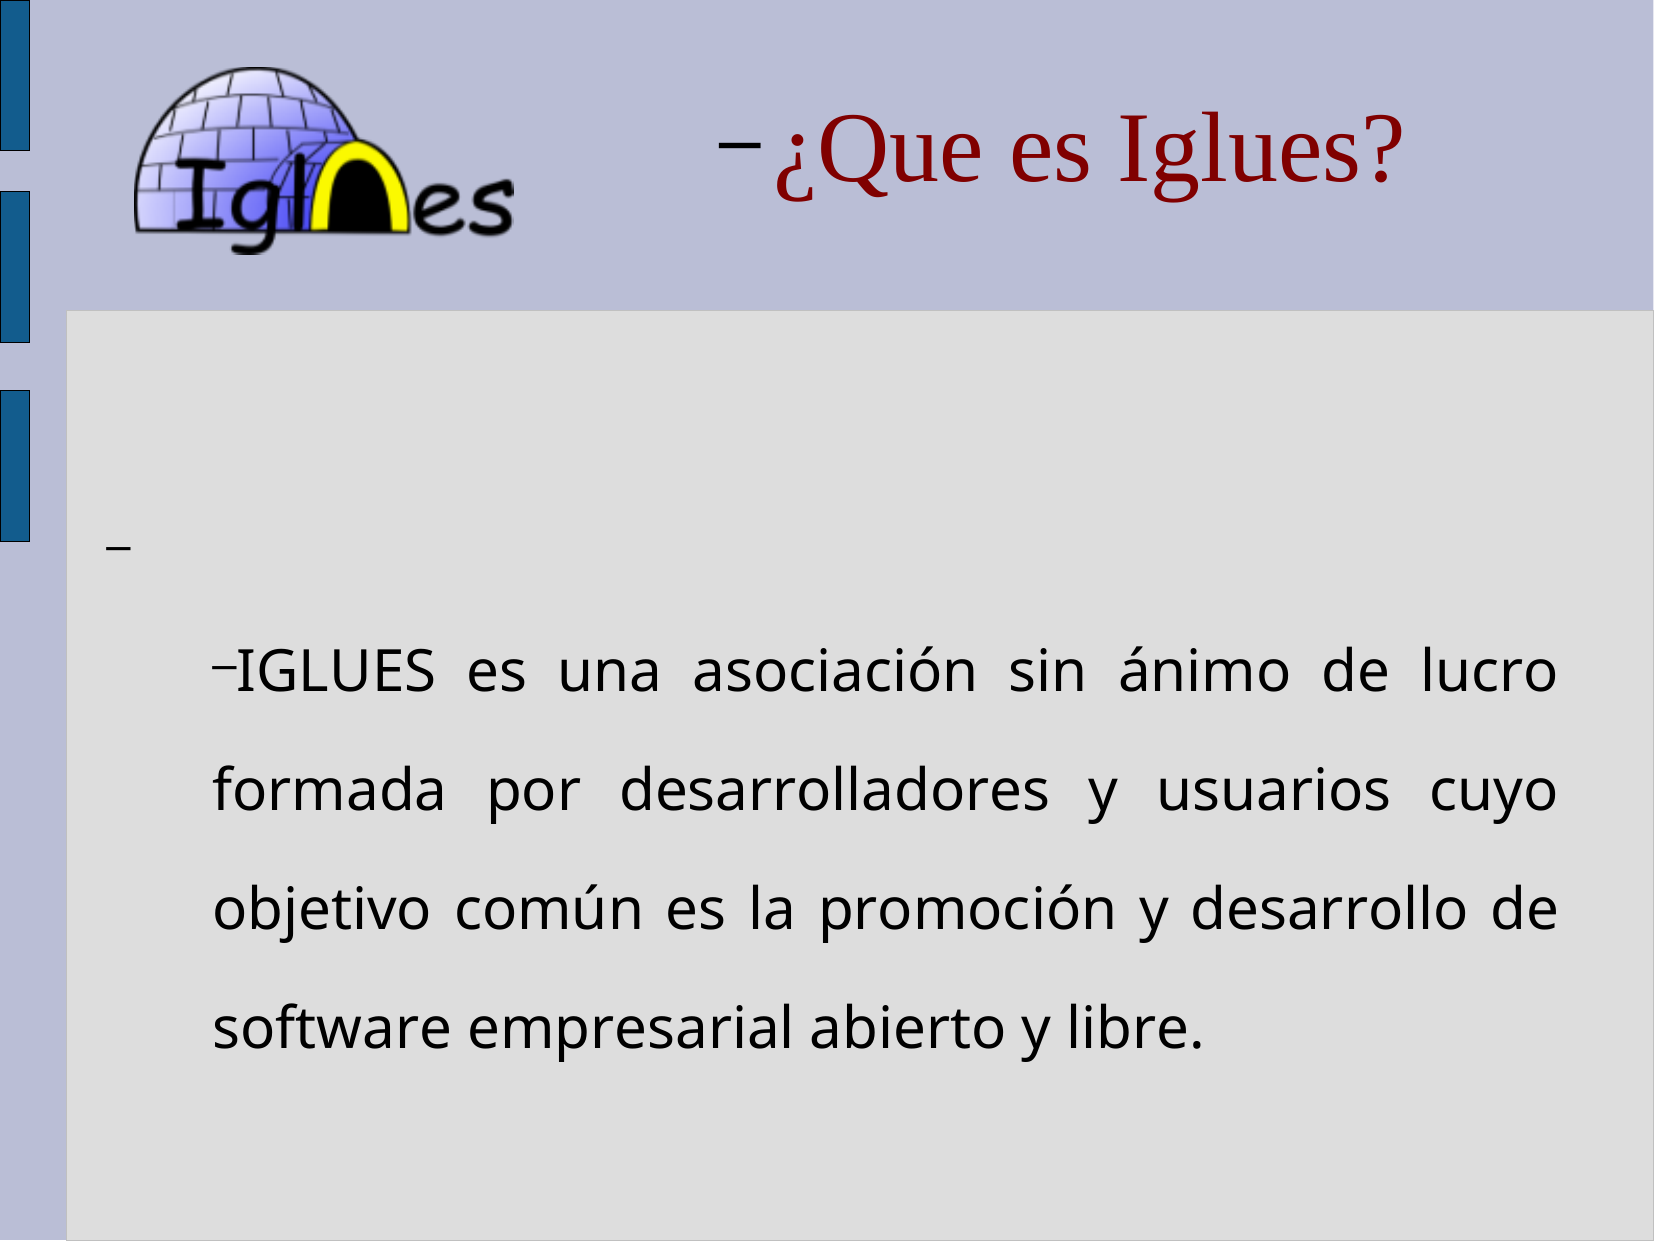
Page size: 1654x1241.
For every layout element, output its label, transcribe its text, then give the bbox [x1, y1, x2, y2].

text_box IGLUES es una asociación sin ánimo de lucro formada por desarrolladores y usuarios cuyo objetivo común es la promoción y desarrollo de software empresarial abierto y libre. [70, 510, 1559, 1001]
picture [134, 67, 514, 255]
text_box ¿Que es Iglues? [684, 92, 1603, 214]
